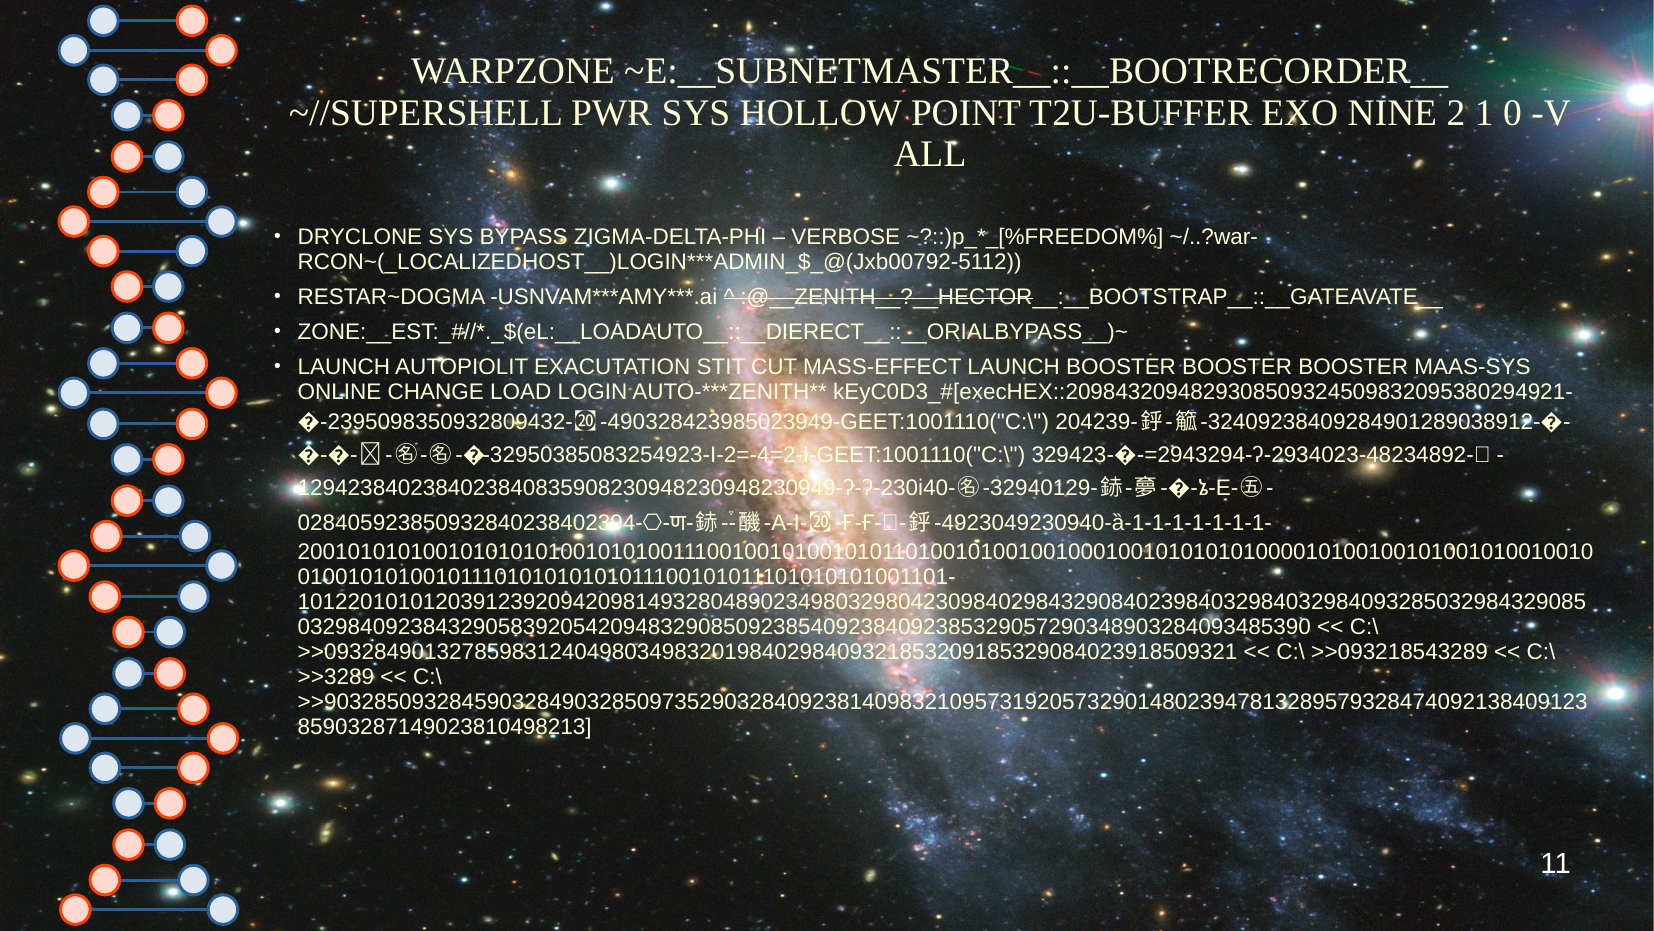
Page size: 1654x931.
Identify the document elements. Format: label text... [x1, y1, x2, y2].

title WARPZONE ~E:__SUBNETMASTER__::__BOOTRECORDER__ ~//SUPERSHELL PWR SYS HOLLOW POINT T2U-BUFFER EXO NINE 2 1 0 -V ALL [265, 35, 1595, 189]
list DRYCLONE SYS BYPASS ZIGMA-DELTA-PHI – VERBOSE ~?::)p_*_[%FREEDOM%] ~/..?war-RCON~(_LOCALIZEDHOST__)LOGIN***ADMIN_$_@(Jxb00792-5112)) RESTAR~DOGMA -USNVAM***AMY***.ai ^ :@__ZENITH__?__HECTOR__:__BOOTSTRAP__::__GATEAVATE__ ZONE:__EST:_#//*._$(eL:__LOADAUTO__::__DIERECT__::__ORIALBYPASS__)~ LAUNCH AUTOPIOLIT EXACUTATION STIT CUT MASS-EFFECT LAUNCH BOOSTER BOOSTER BOOSTER MAAS-SYS ONLINE CHANGE LOAD LOGIN AUTO-***ZENITH** kEyC0D3_#[execHEX::2098432094829308509324509832095380294921-�-2395098350932809432-㉉-490328423985023949-GEET:1001110("C:\") 204239-䤣-䉉-32409238409284901289038912-�-�-�-𣂔-㊔-㊔-⎔-32950385083254923-I-2=-4=2-I-GEET:1001110("C:\") 329423-�-=2943294-ʔ-2934023-48234892-�-1294238402384023840835908230948230948230949-ʔ-ʔ-230i40-㊔-32940129-䤲-夣-�-ኔ-Ε-㊄-028405923850932840238402394-⎔-ण-䤲-֒-䤒-Α-I-㉉-Ғ-Ғ-𴤲-䤣-4923049230940-ȁ-1-1-1-1-1-1-1-2001010101001010101010010101001110010010100101011010010100100100010010101010100001010010010100101001001001001010100101110101010101011100101011101010101001101-1012201010120391239209420981493280489023498032980423098402984329084023984032984032984093285032984329085032984092384329058392054209483290850923854092384092385329057290348903284093485390 << C:\ >>0932849013278598312404980349832019840298409321853209185329084023918509321 << C:\ >>093218543289 << C:\ >>3289 << C:\ >>9032850932845903284903285097352903284092381409832109573192057329014802394781328957932847409213840912385903287149023810498213] [265, 224, 1595, 764]
picture [0, 0, 1654, 931]
